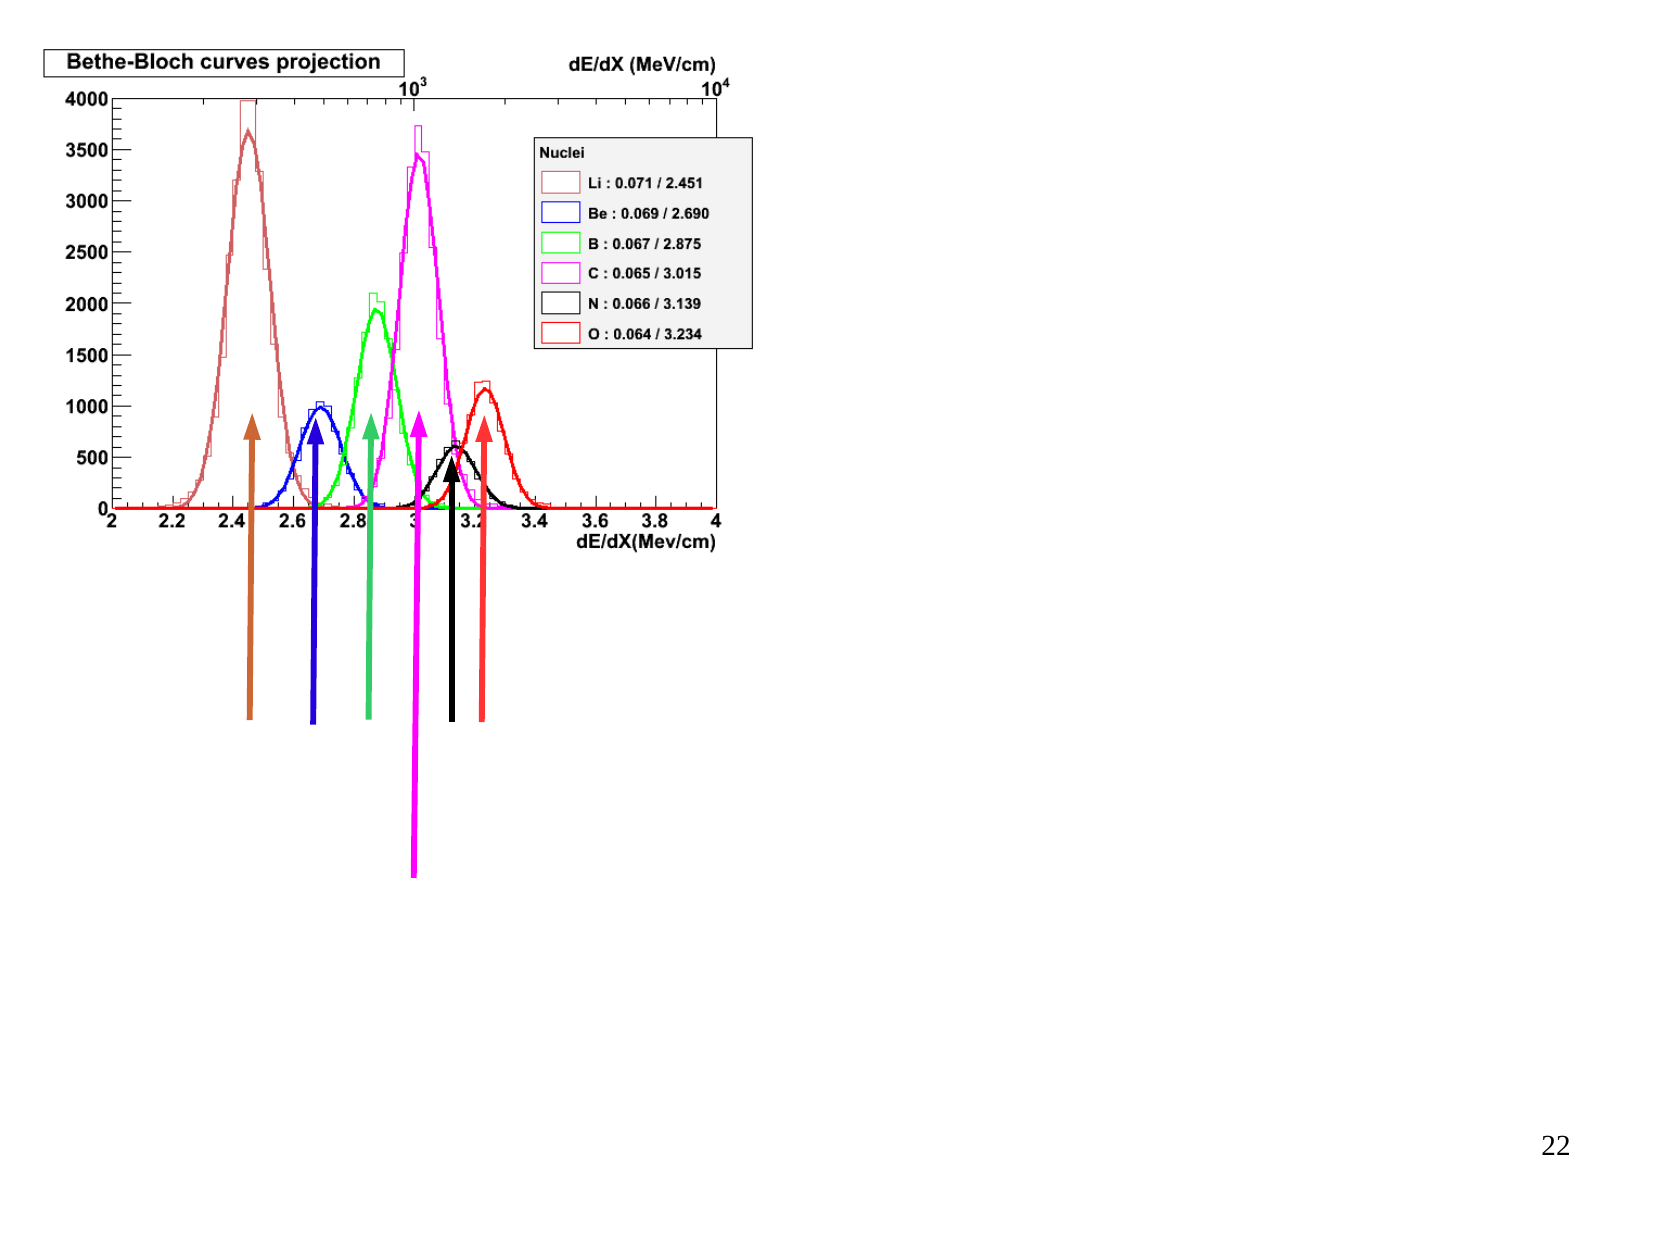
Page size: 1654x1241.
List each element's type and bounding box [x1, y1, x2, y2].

picture [37, 47, 792, 560]
